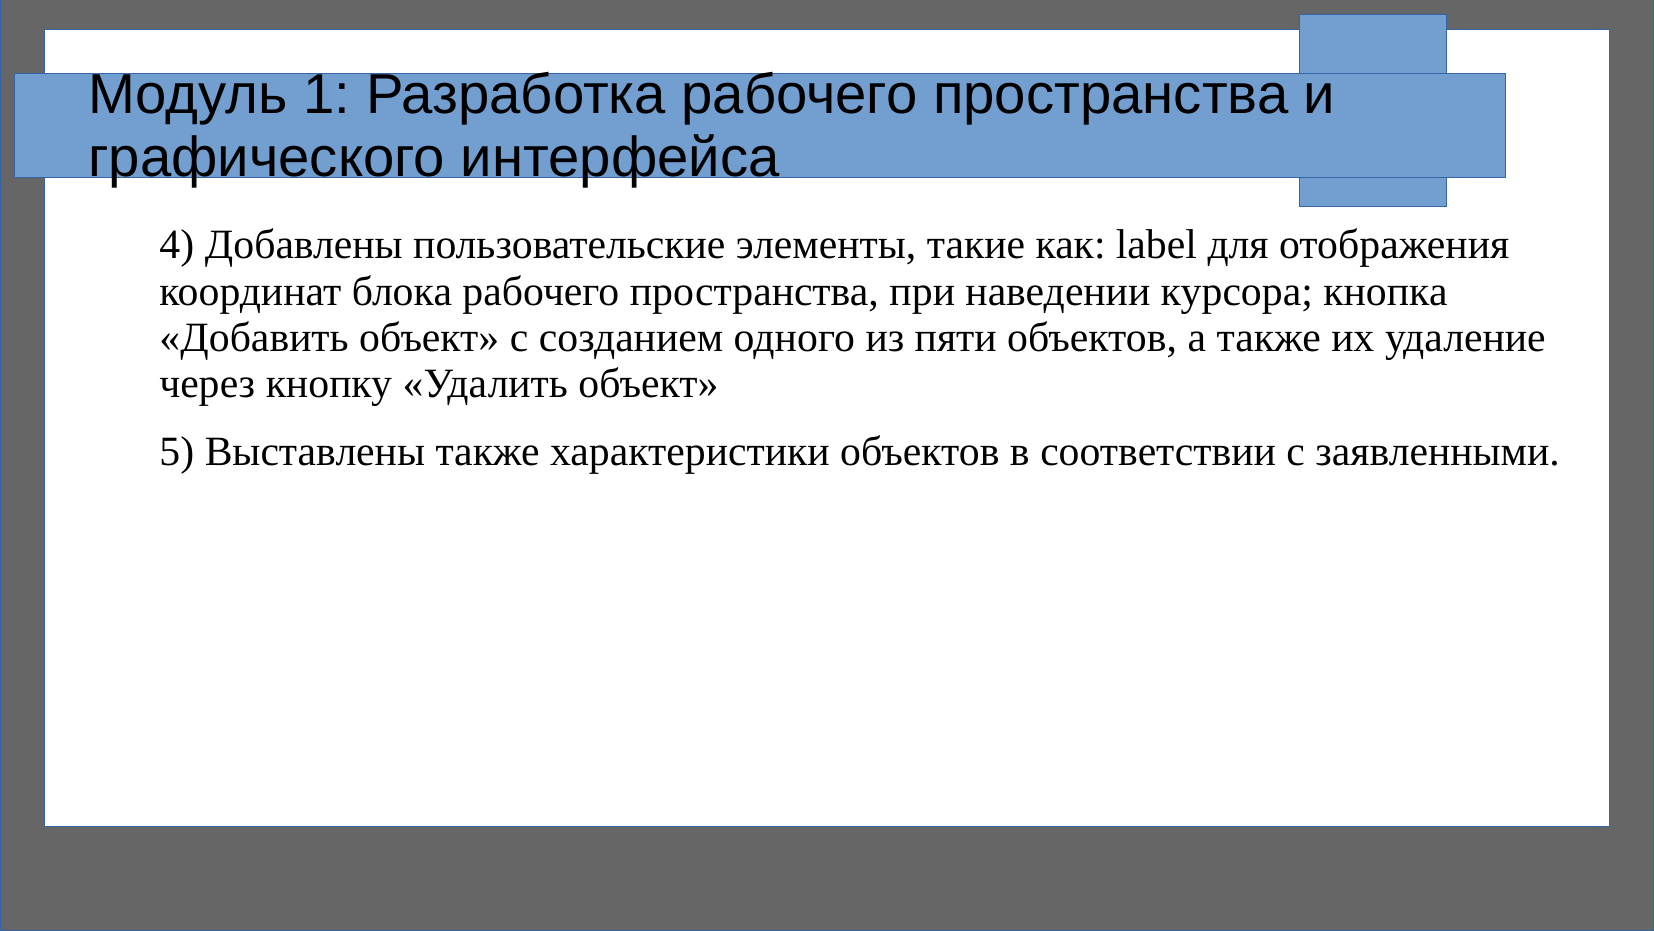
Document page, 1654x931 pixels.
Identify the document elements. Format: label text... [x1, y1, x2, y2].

list 4) Добавлены пользовательские элементы, такие как: label для отображения координат блока рабочего пространства, при наведении курсора; кнопка «Добавить объект» с созданием одного из пяти объектов, а также их удаление через кнопку «Удалить объект» 5) Выставлены также характеристики объектов в соответствии с заявленными. [88, 221, 1565, 813]
title Модуль 1: Разработка рабочего пространства и графического интерфейса [88, 62, 1506, 189]
